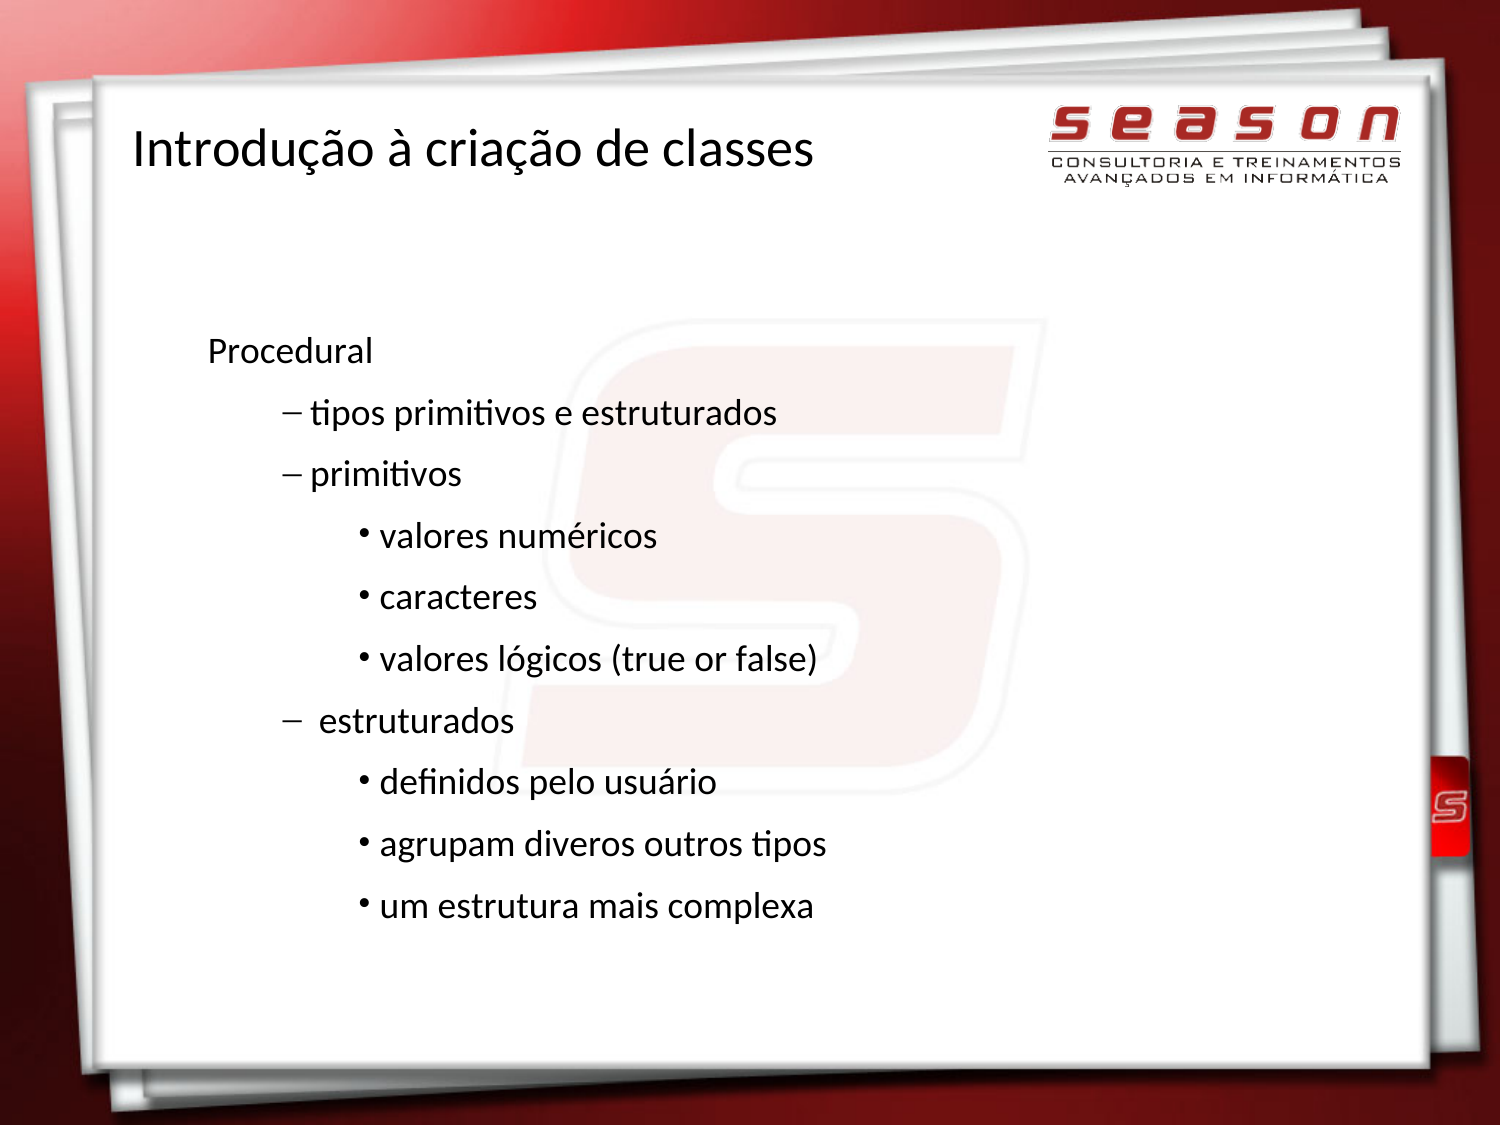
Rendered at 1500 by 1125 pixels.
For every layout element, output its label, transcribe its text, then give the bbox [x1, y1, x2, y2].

title Introdução à criação de classes [118, 33, 1394, 257]
picture [0, 0, 1500, 1125]
text_box Procedural tipos primitivos e estruturados primitivos valores numéricos caracteres valores lógicos (true or false) estruturados definidos pelo usuário agrupam diveros outros tipos um estrutura mais complexa [207, 277, 1328, 974]
